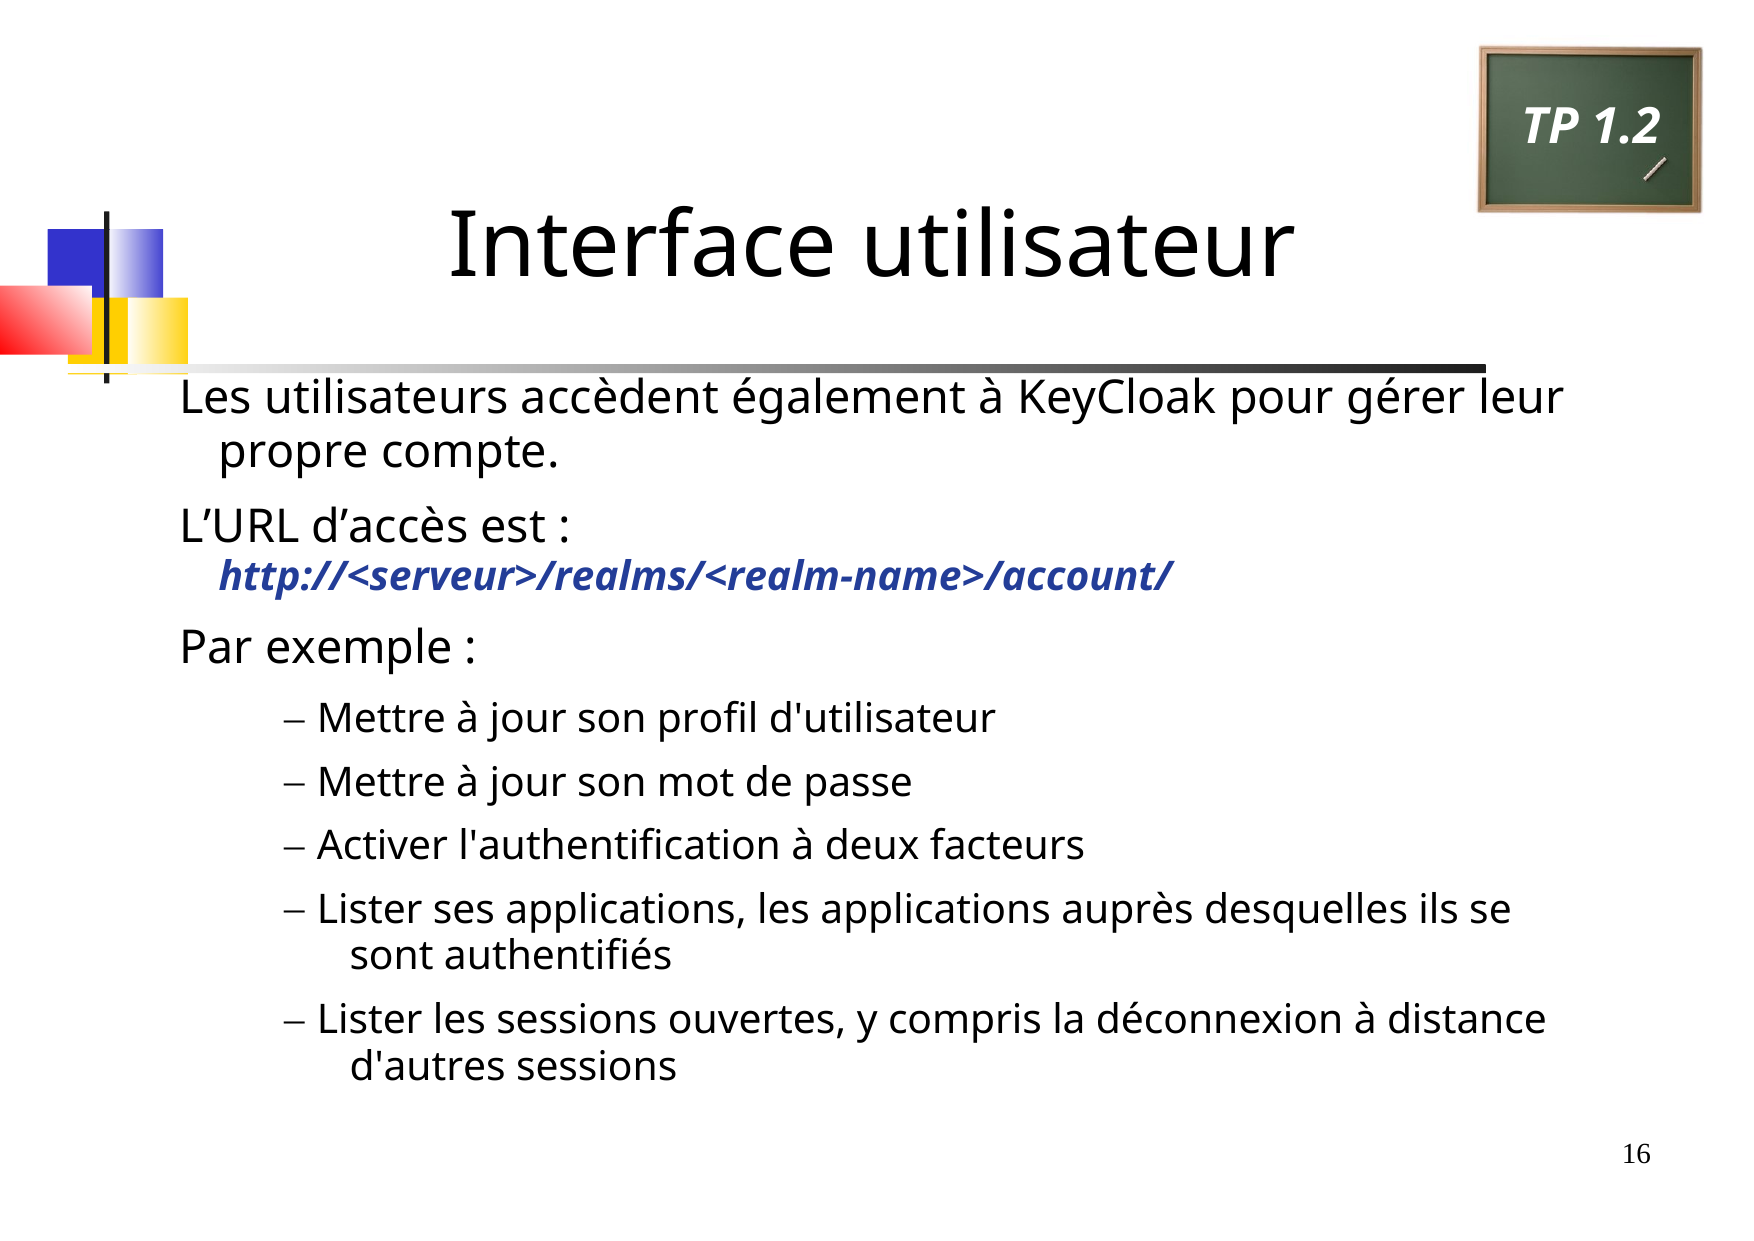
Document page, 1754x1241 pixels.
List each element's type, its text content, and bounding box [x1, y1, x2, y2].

picture [1467, 35, 1712, 224]
title Interface utilisateur [179, 139, 1567, 351]
list Les utilisateurs accèdent également à KeyCloak pour gérer leur propre compte. L’URL d’accès est : http://<serveur>/realms/<realm-name>/account/ Par exemple : Mettre à jour son profil d'utilisateur Mettre à jour son mot de passe Activer l'authentification à deux facteurs Lister ses applications, les applications auprès desquelles ils se sont authentifiés Lister les sessions ouvertes, y compris la déconnexion à distance d'autres sessions [179, 371, 1567, 1091]
text_box TP 1.2 [1504, 98, 1678, 161]
